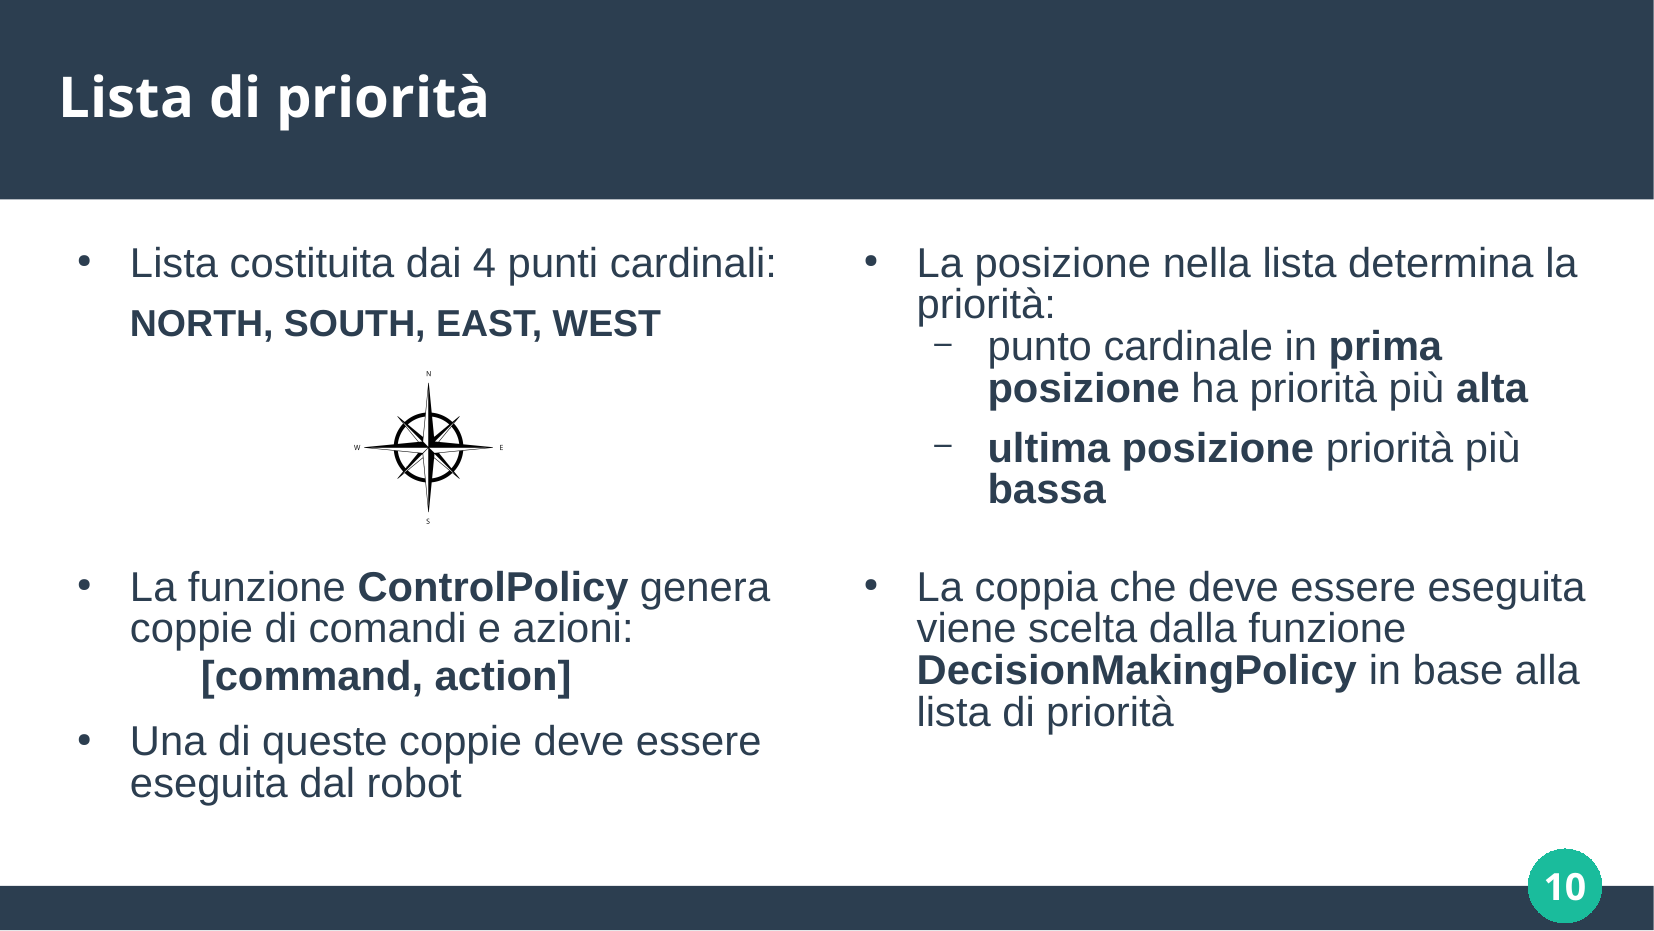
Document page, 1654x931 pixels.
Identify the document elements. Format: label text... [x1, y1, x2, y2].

picture [354, 371, 503, 524]
title Lista di priorità [59, 37, 1595, 155]
list La funzione ControlPolicy genera coppie di comandi e azioni: [command, action] Una di queste coppie deve essere eseguita dal robot [59, 567, 809, 864]
list Lista costituita dai 4 punti cardinali: NORTH, SOUTH, EAST, WEST [59, 243, 809, 532]
list La coppia che deve essere eseguita viene scelta dalla funzione DecisionMakingPolicy in base alla lista di priorità [845, 567, 1596, 864]
list La posizione nella lista determina la priorità: punto cardinale in prima posizione ha priorità più alta ultima posizione priorità più bassa [845, 243, 1596, 540]
